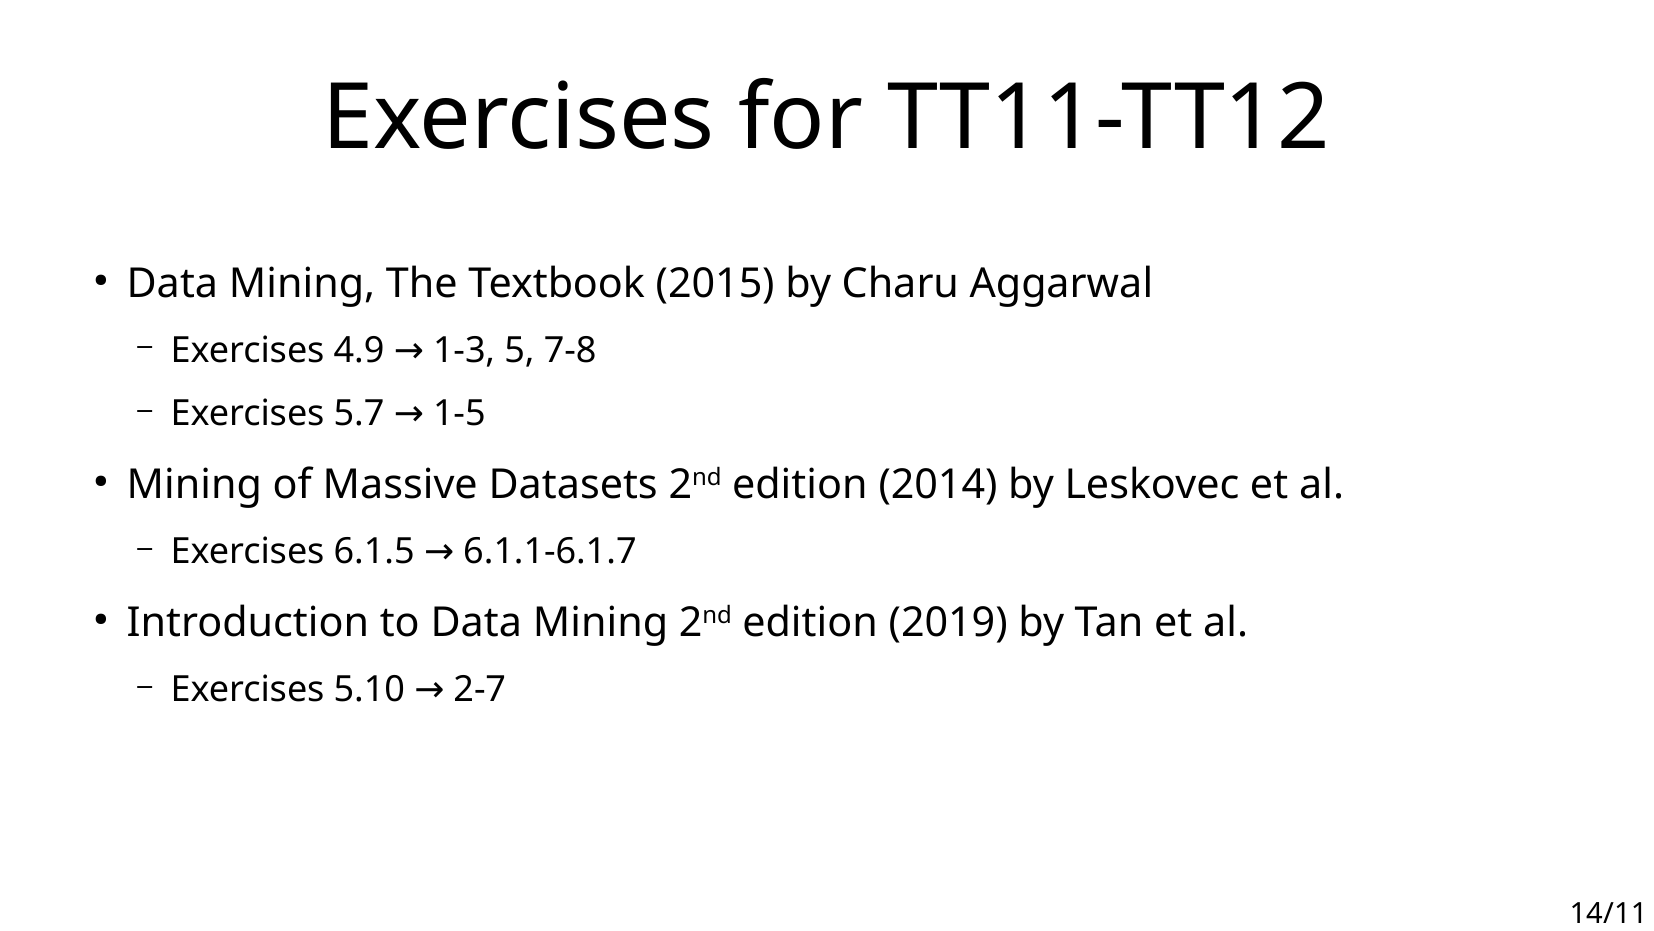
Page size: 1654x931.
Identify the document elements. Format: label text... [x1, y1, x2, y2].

title Exercises for TT11-TT12 [82, 1, 1571, 226]
list Data Mining, The Textbook (2015) by Charu Aggarwal Exercises 4.9 → 1-3, 5, 7-8 Exercises 5.7 → 1-5 Mining of Massive Datasets 2nd edition (2014) by Leskovec et al. Exercises 6.1.5 → 6.1.1-6.1.7 Introduction to Data Mining 2nd edition (2019) by Tan et al. Exercises 5.10 → 2-7 [82, 253, 1571, 719]
